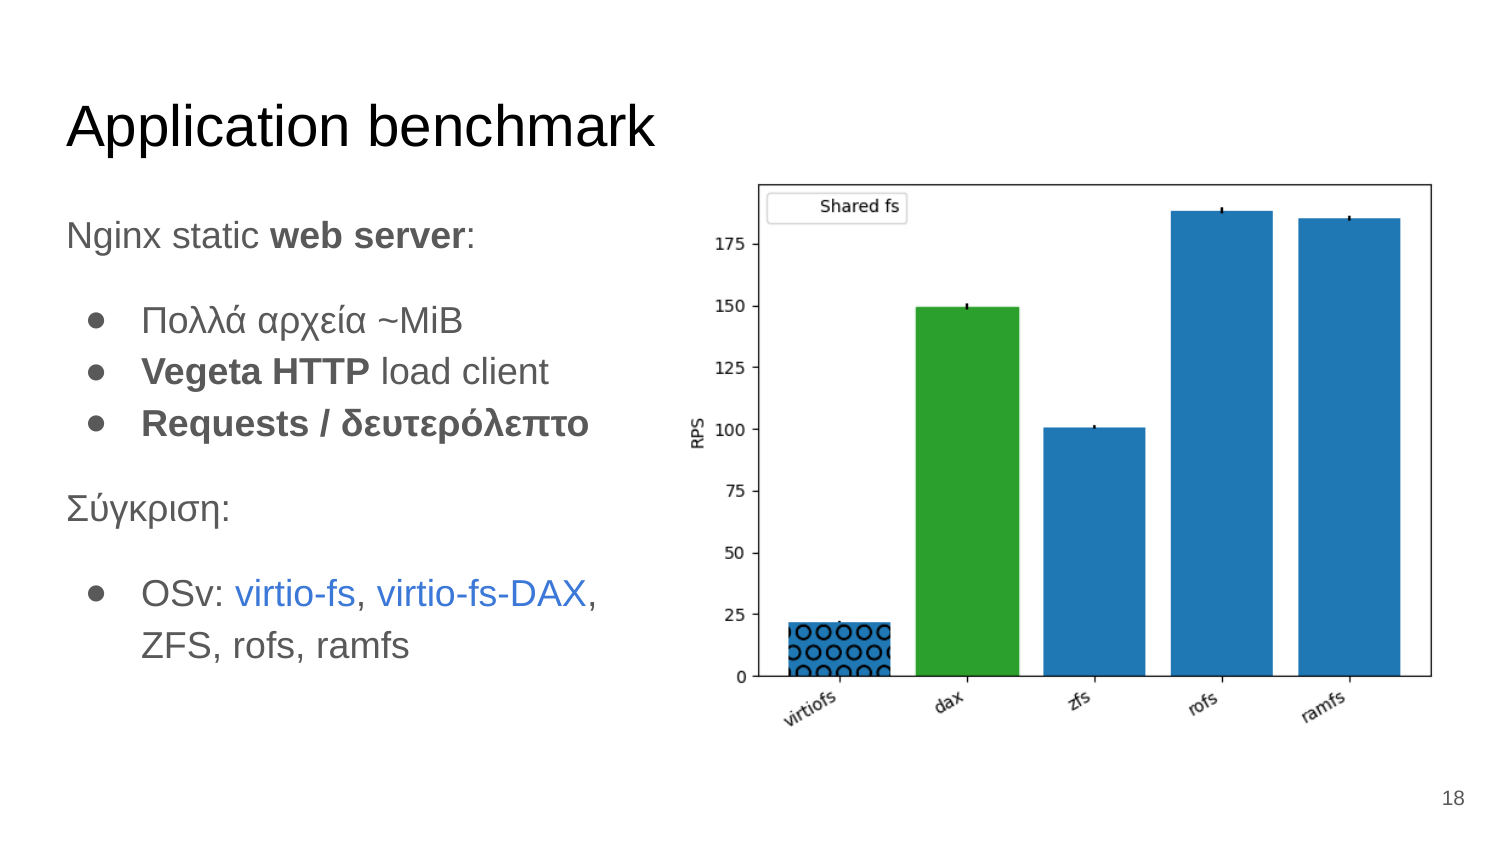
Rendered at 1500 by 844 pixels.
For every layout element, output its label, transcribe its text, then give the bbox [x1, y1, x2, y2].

title Application benchmark [51, 72, 1449, 167]
picture [672, 166, 1449, 750]
slide_number <number> [1389, 764, 1480, 830]
list Nginx static web server: Πολλά αρχεία ~MiB Vegeta HTTP load client Requests / δευτερόλεπτο Σύγκριση: OSv: virtio-fs, virtio-fs-DAX, ZFS, rofs, ramfs [51, 189, 672, 750]
